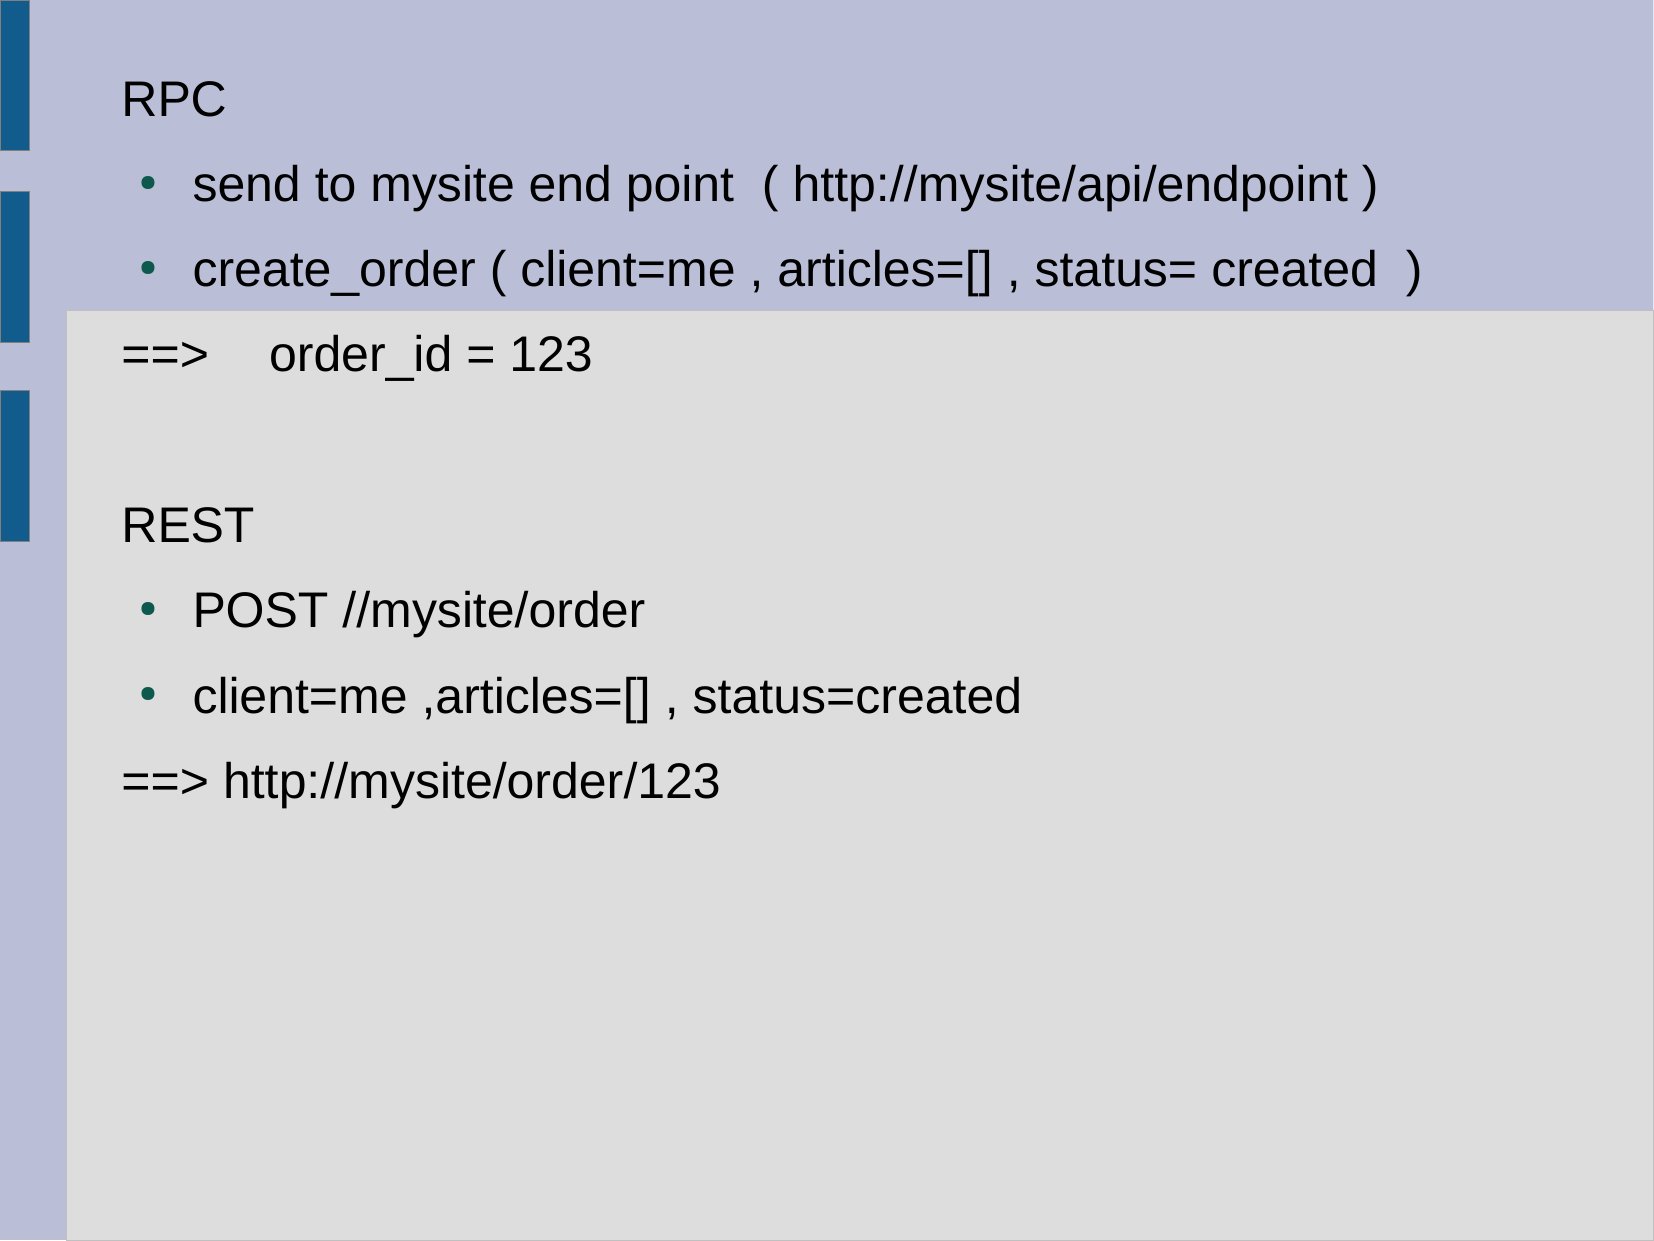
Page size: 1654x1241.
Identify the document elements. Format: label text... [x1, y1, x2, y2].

list RPC send to mysite end point ( http://mysite/api/endpoint ) create_order ( client=me , articles=[] , status= created ) ==> order_id = 123 REST POST //mysite/order client=me ,articles=[] , status=created ==> http://mysite/order/123 [121, 70, 1534, 1241]
